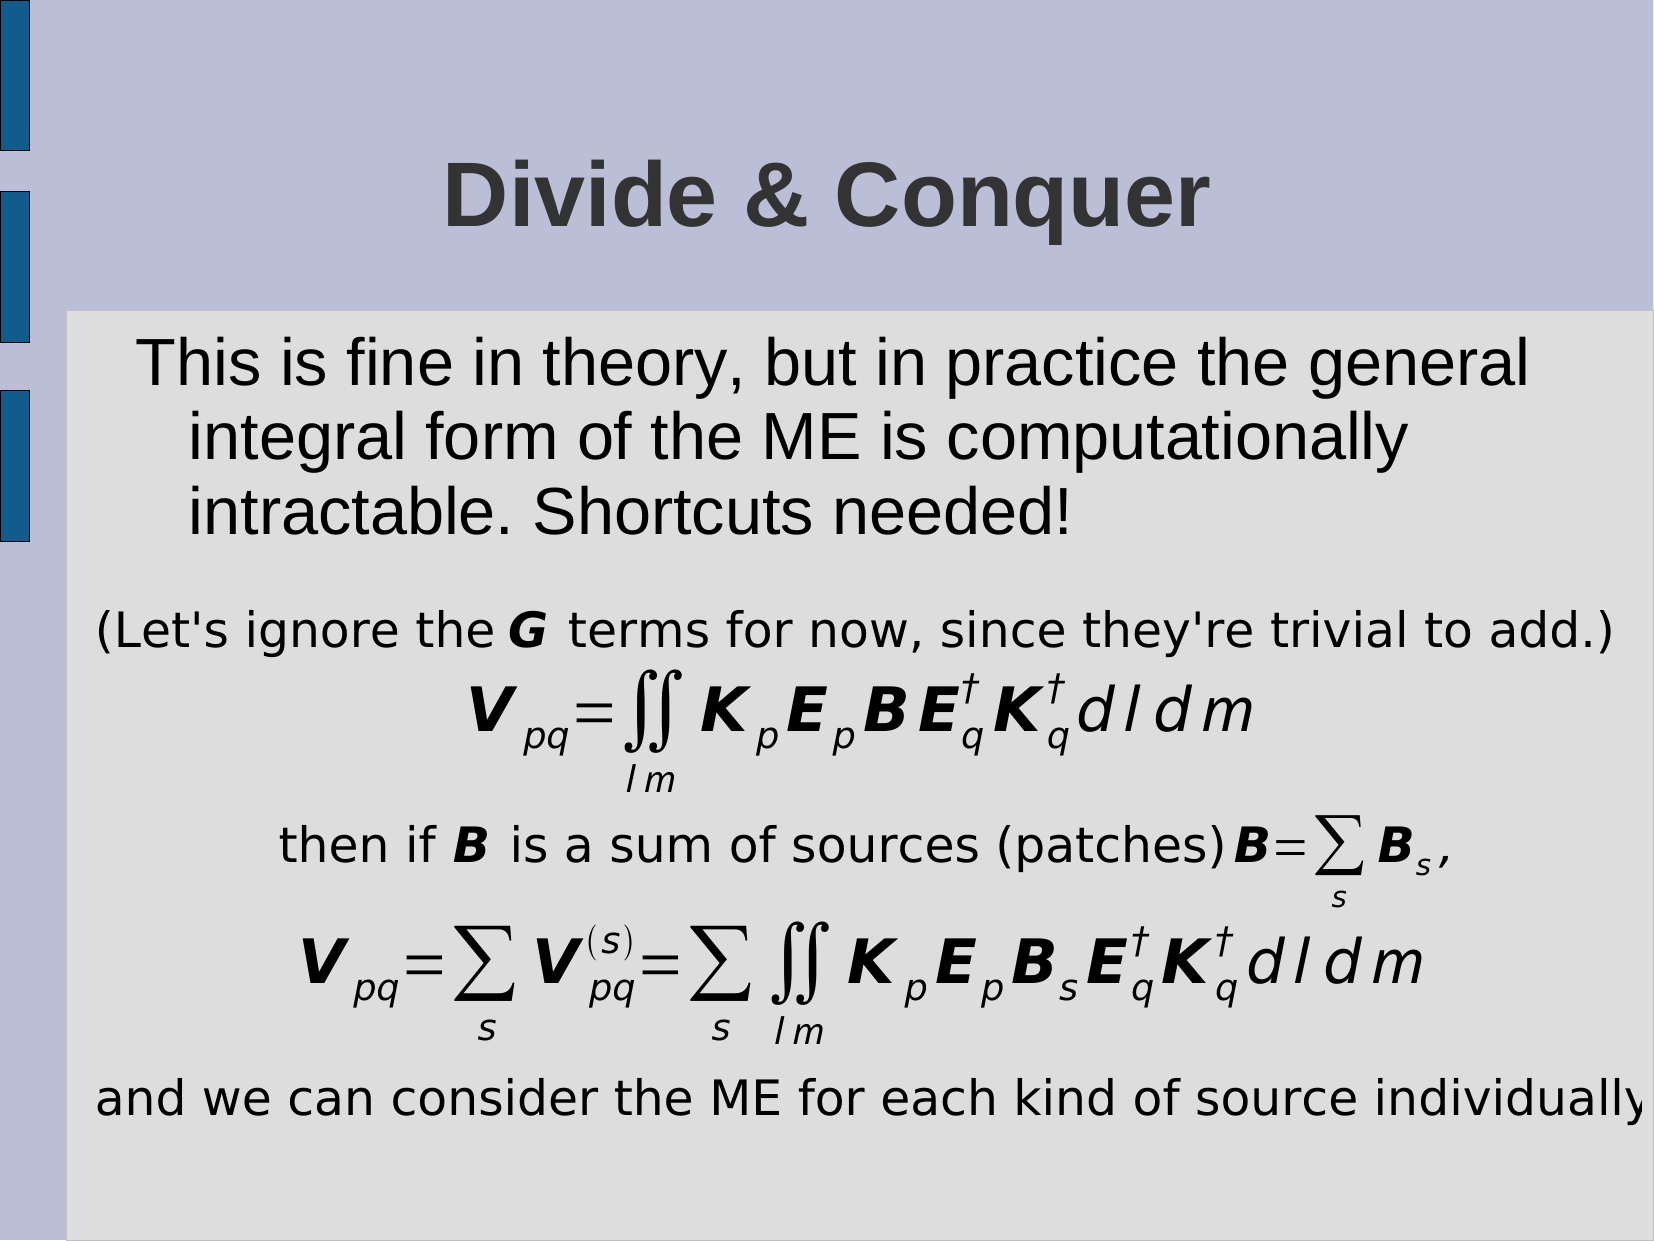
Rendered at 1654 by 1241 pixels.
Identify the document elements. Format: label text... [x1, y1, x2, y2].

chart [88, 590, 1642, 1130]
list This is fine in theory, but in practice the general integral form of the ME is computationally intractable. Shortcuts needed! [118, 324, 1595, 590]
title Divide & Conquer [121, 91, 1534, 299]
